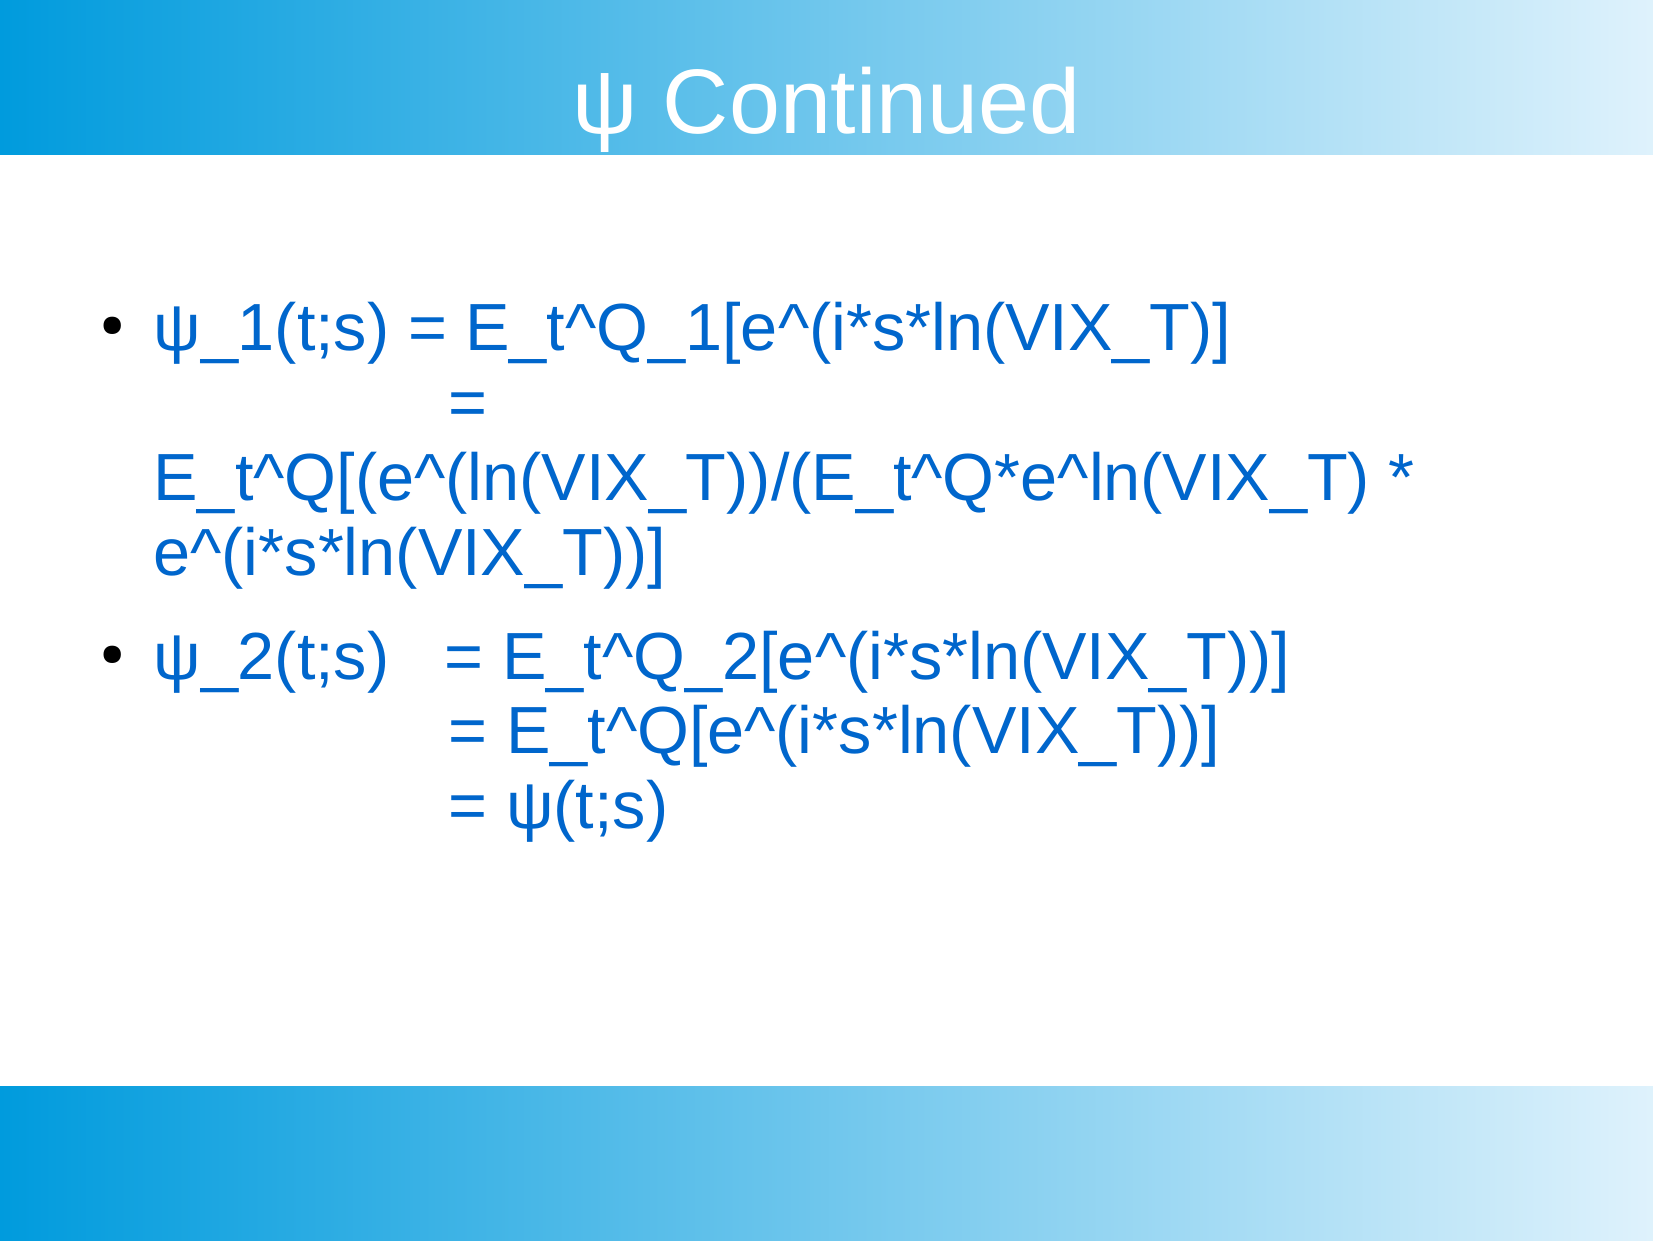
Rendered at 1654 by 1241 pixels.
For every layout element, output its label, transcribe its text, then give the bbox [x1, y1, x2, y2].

title ψ Continued [82, 49, 1571, 155]
list ψ_1(t;s) = E_t^Q_1[e^(i*s*ln(VIX_T)] = E_t^Q[(e^(ln(VIX_T))/(E_t^Q*e^ln(VIX_T) * e^(i*s*ln(VIX_T))] ψ_2(t;s) = E_t^Q_2[e^(i*s*ln(VIX_T))] = E_t^Q[e^(i*s*ln(VIX_T))] = ψ(t;s) [82, 290, 1571, 1010]
